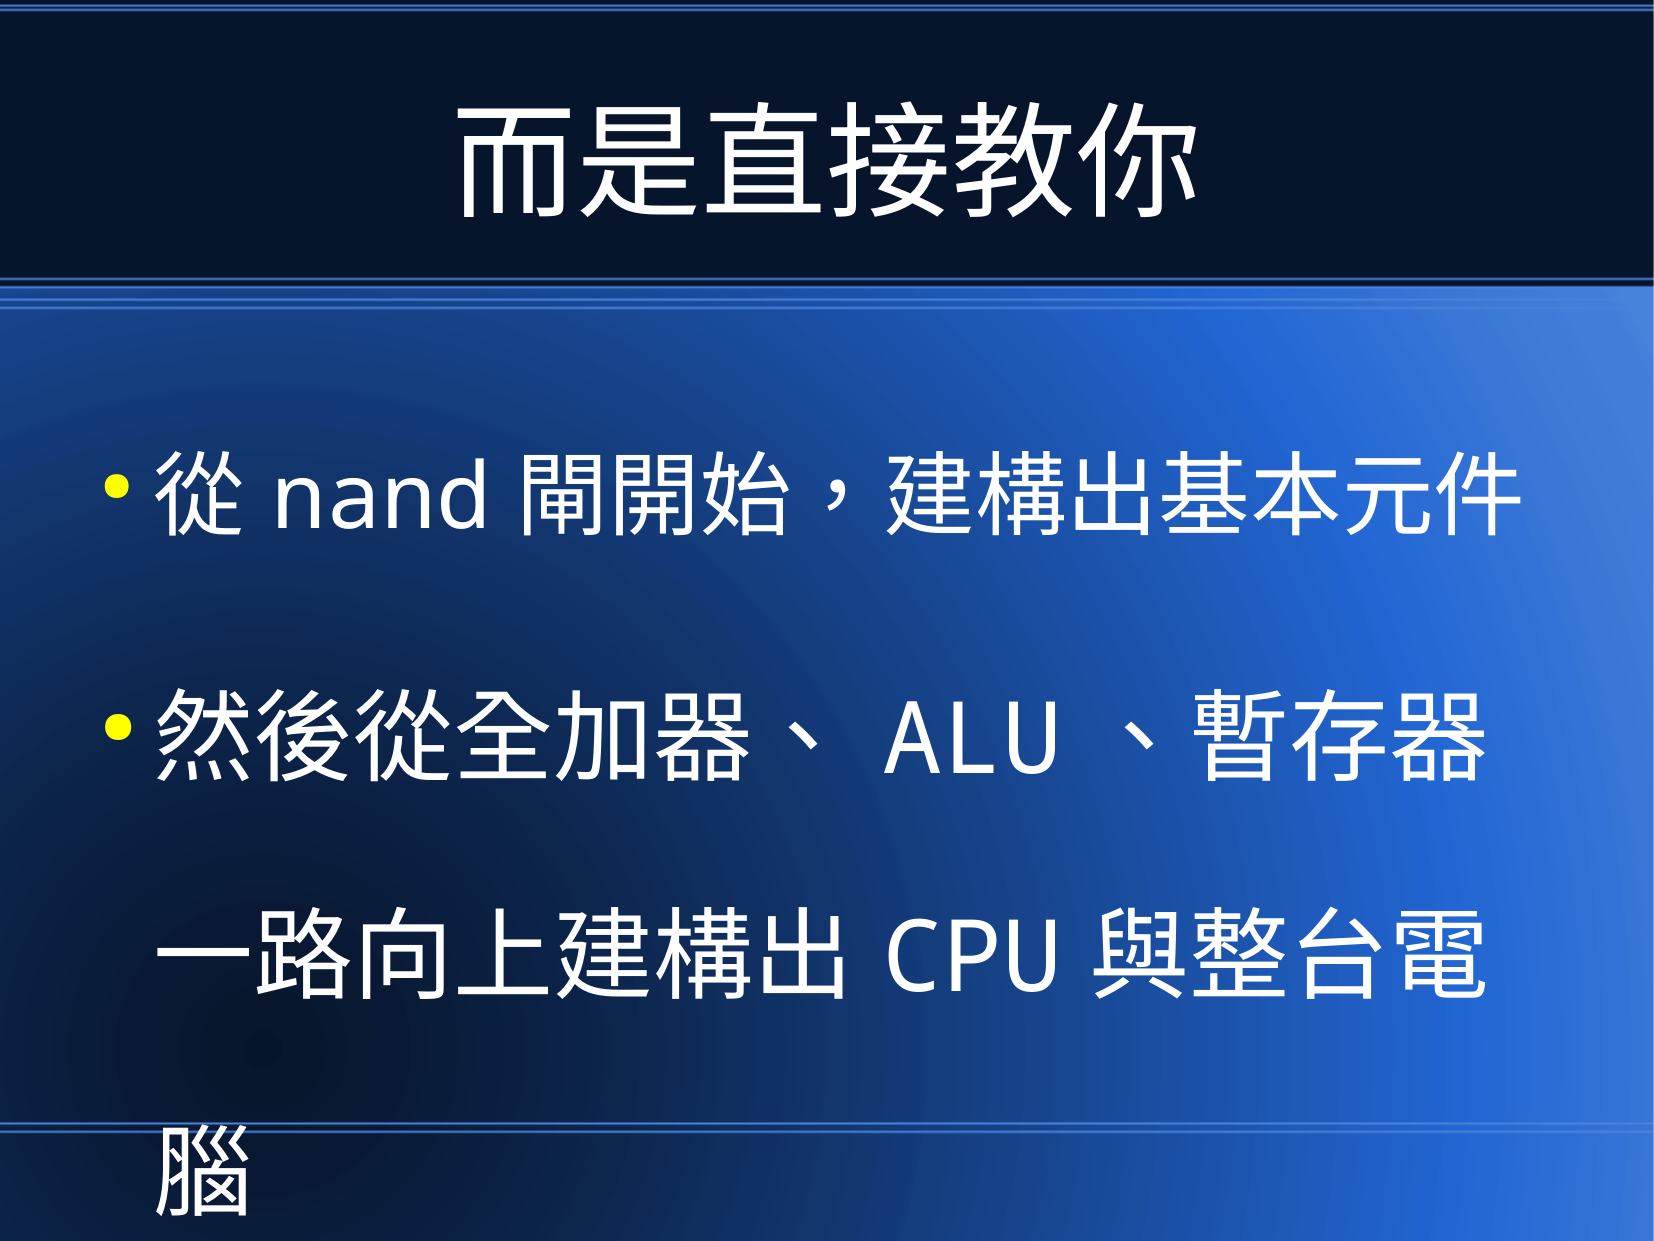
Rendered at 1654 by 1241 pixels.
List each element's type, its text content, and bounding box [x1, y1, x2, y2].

picture [0, 0, 1654, 1241]
list 從nand閘開始，建構出基本元件 然後從全加器、ALU、暫存器 一路向上建構出CPU與整台電腦 [82, 355, 1571, 1241]
title 而是直接教你 [82, 49, 1571, 257]
